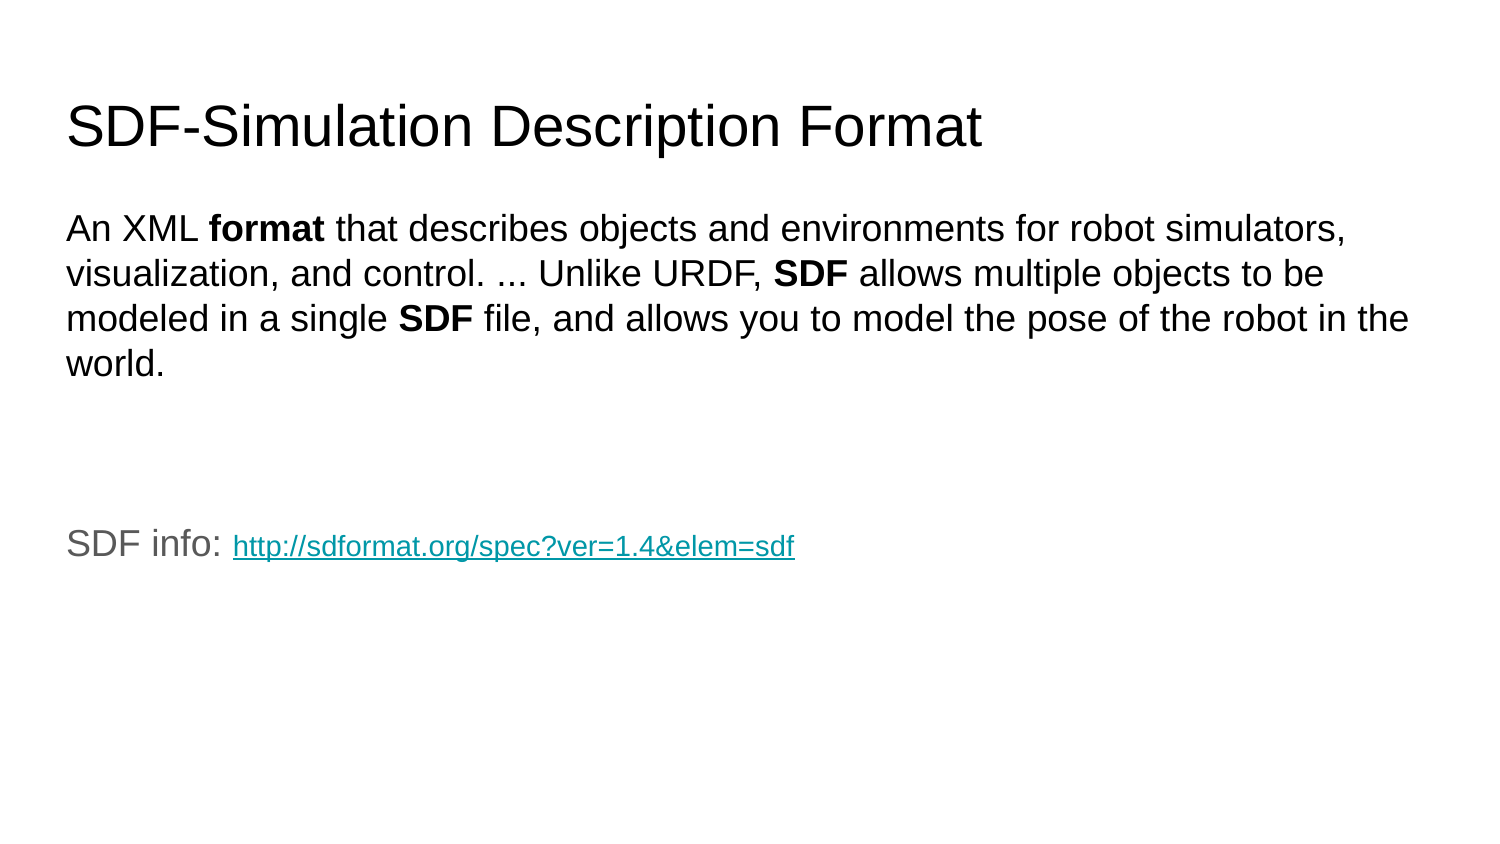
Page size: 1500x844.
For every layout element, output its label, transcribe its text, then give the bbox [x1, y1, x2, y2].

title SDF-Simulation Description Format [51, 72, 1449, 167]
list An XML format that describes objects and environments for robot simulators, visualization, and control. ... Unlike URDF, SDF allows multiple objects to be modeled in a single SDF file, and allows you to model the pose of the robot in the world. SDF info: http://sdformat.org/spec?ver=1.4&elem=sdf [51, 189, 1449, 750]
